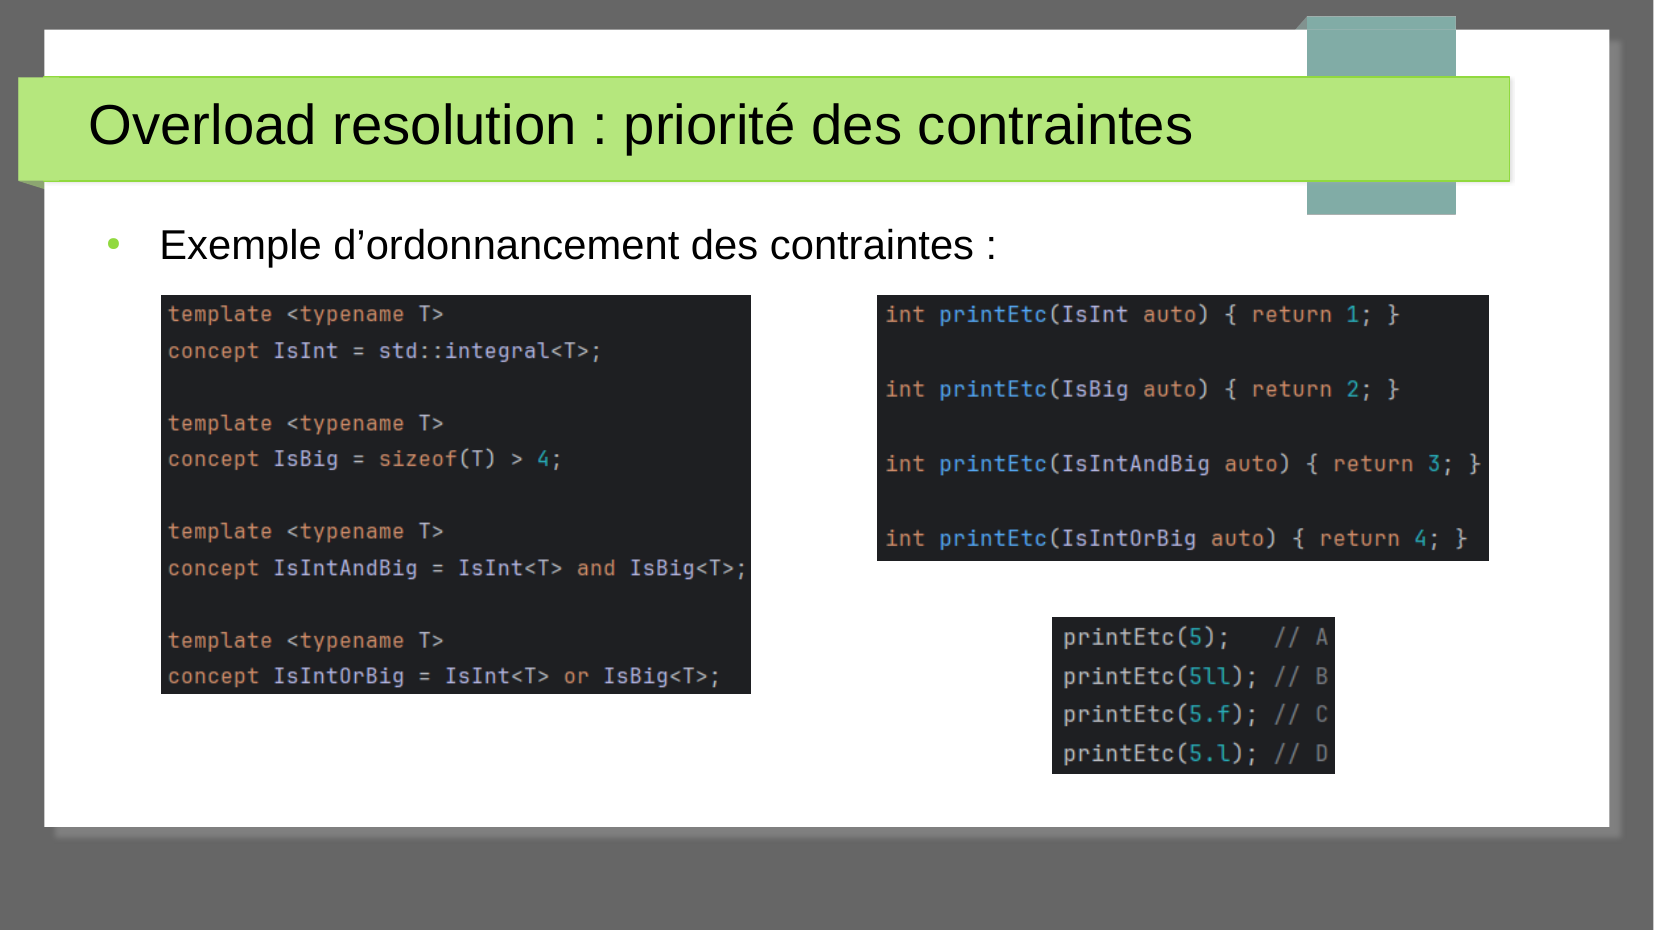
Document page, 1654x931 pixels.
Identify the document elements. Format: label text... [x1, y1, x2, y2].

list Exemple d’ordonnancement des contraintes : [88, 221, 1565, 813]
picture [161, 295, 751, 695]
picture [1052, 617, 1335, 774]
picture [877, 295, 1489, 562]
title Overload resolution : priorité des contraintes [88, 73, 1506, 178]
